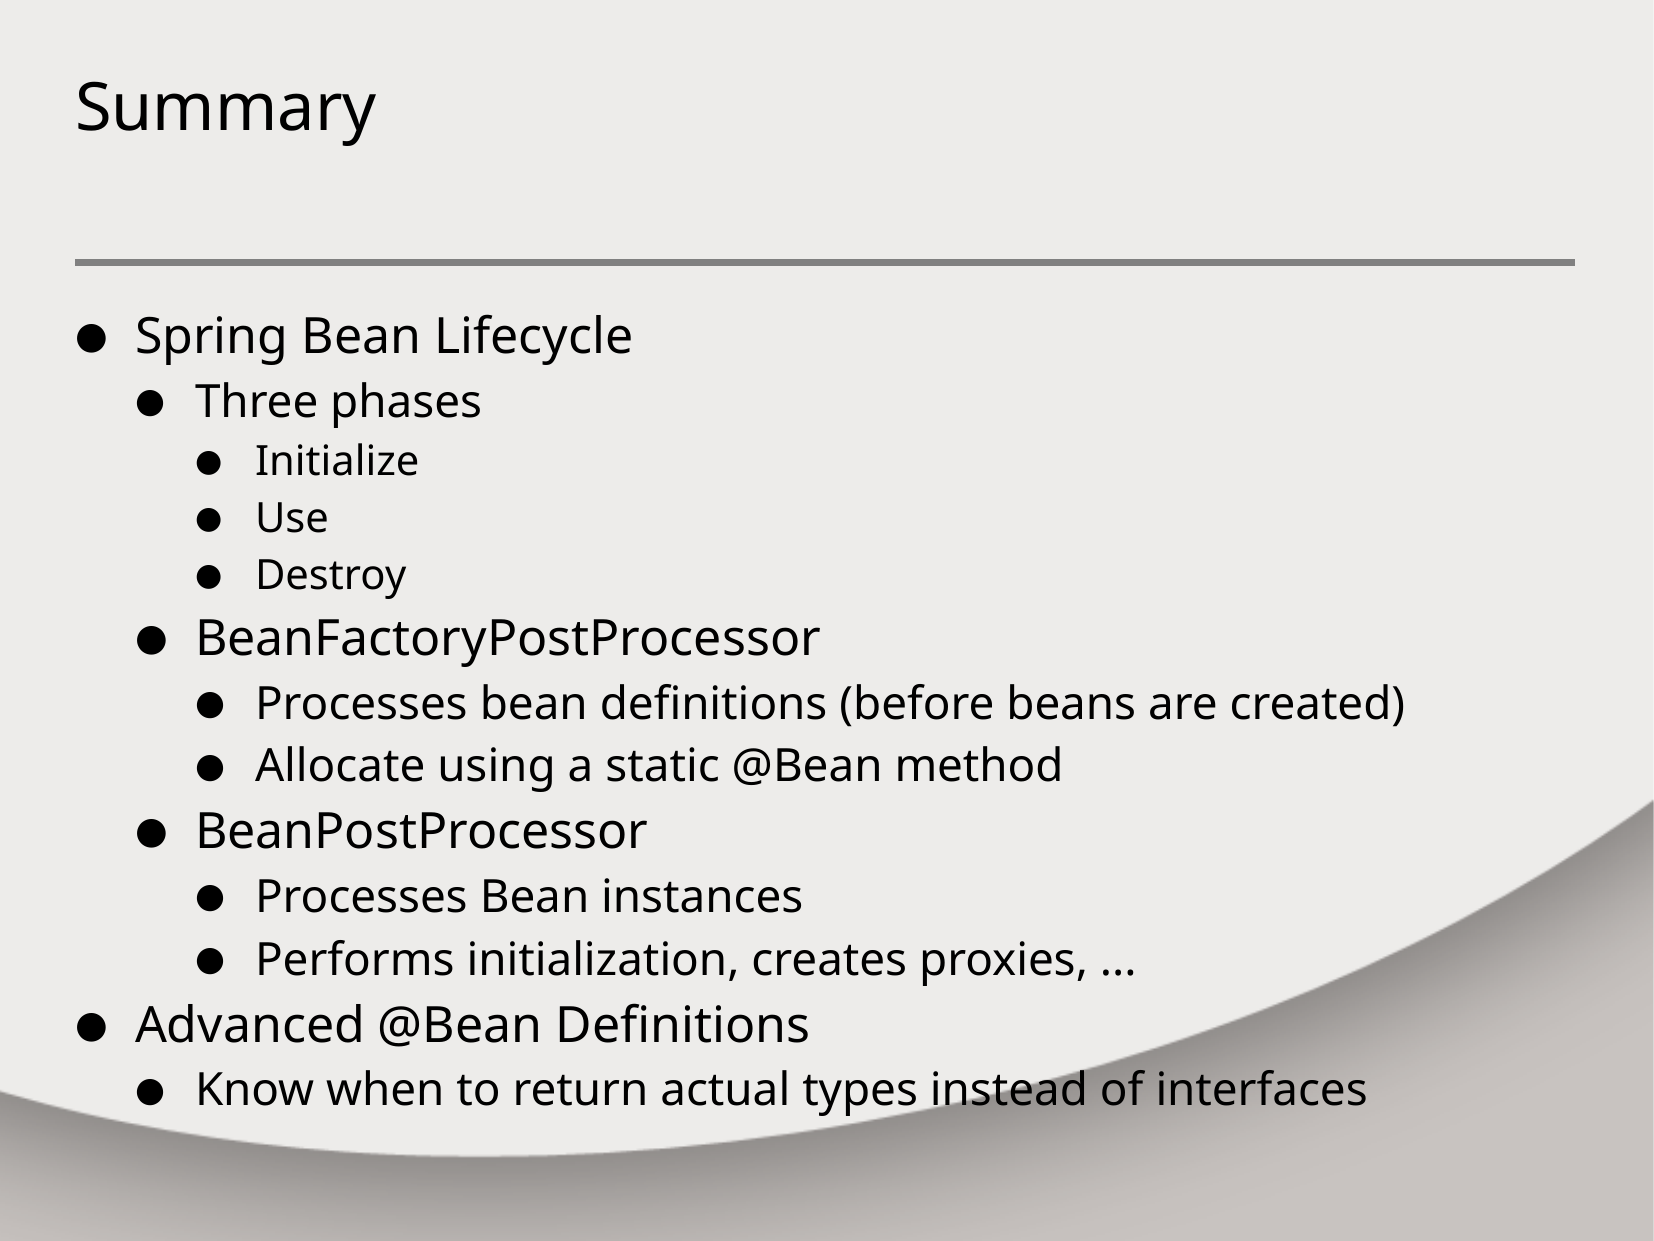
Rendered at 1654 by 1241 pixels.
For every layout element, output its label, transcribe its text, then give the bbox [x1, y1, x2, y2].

list Spring Bean Lifecycle Three phases Initialize Use Destroy BeanFactoryPostProcessor Processes bean definitions (before beans are created) Allocate using a static @Bean method BeanPostProcessor Processes Bean instances Performs initialization, creates proxies, ... Advanced @Bean Definitions Know when to return actual types instead of interfaces [75, 300, 1576, 1163]
title Summary [75, 75, 1576, 226]
picture [0, 0, 1654, 1241]
